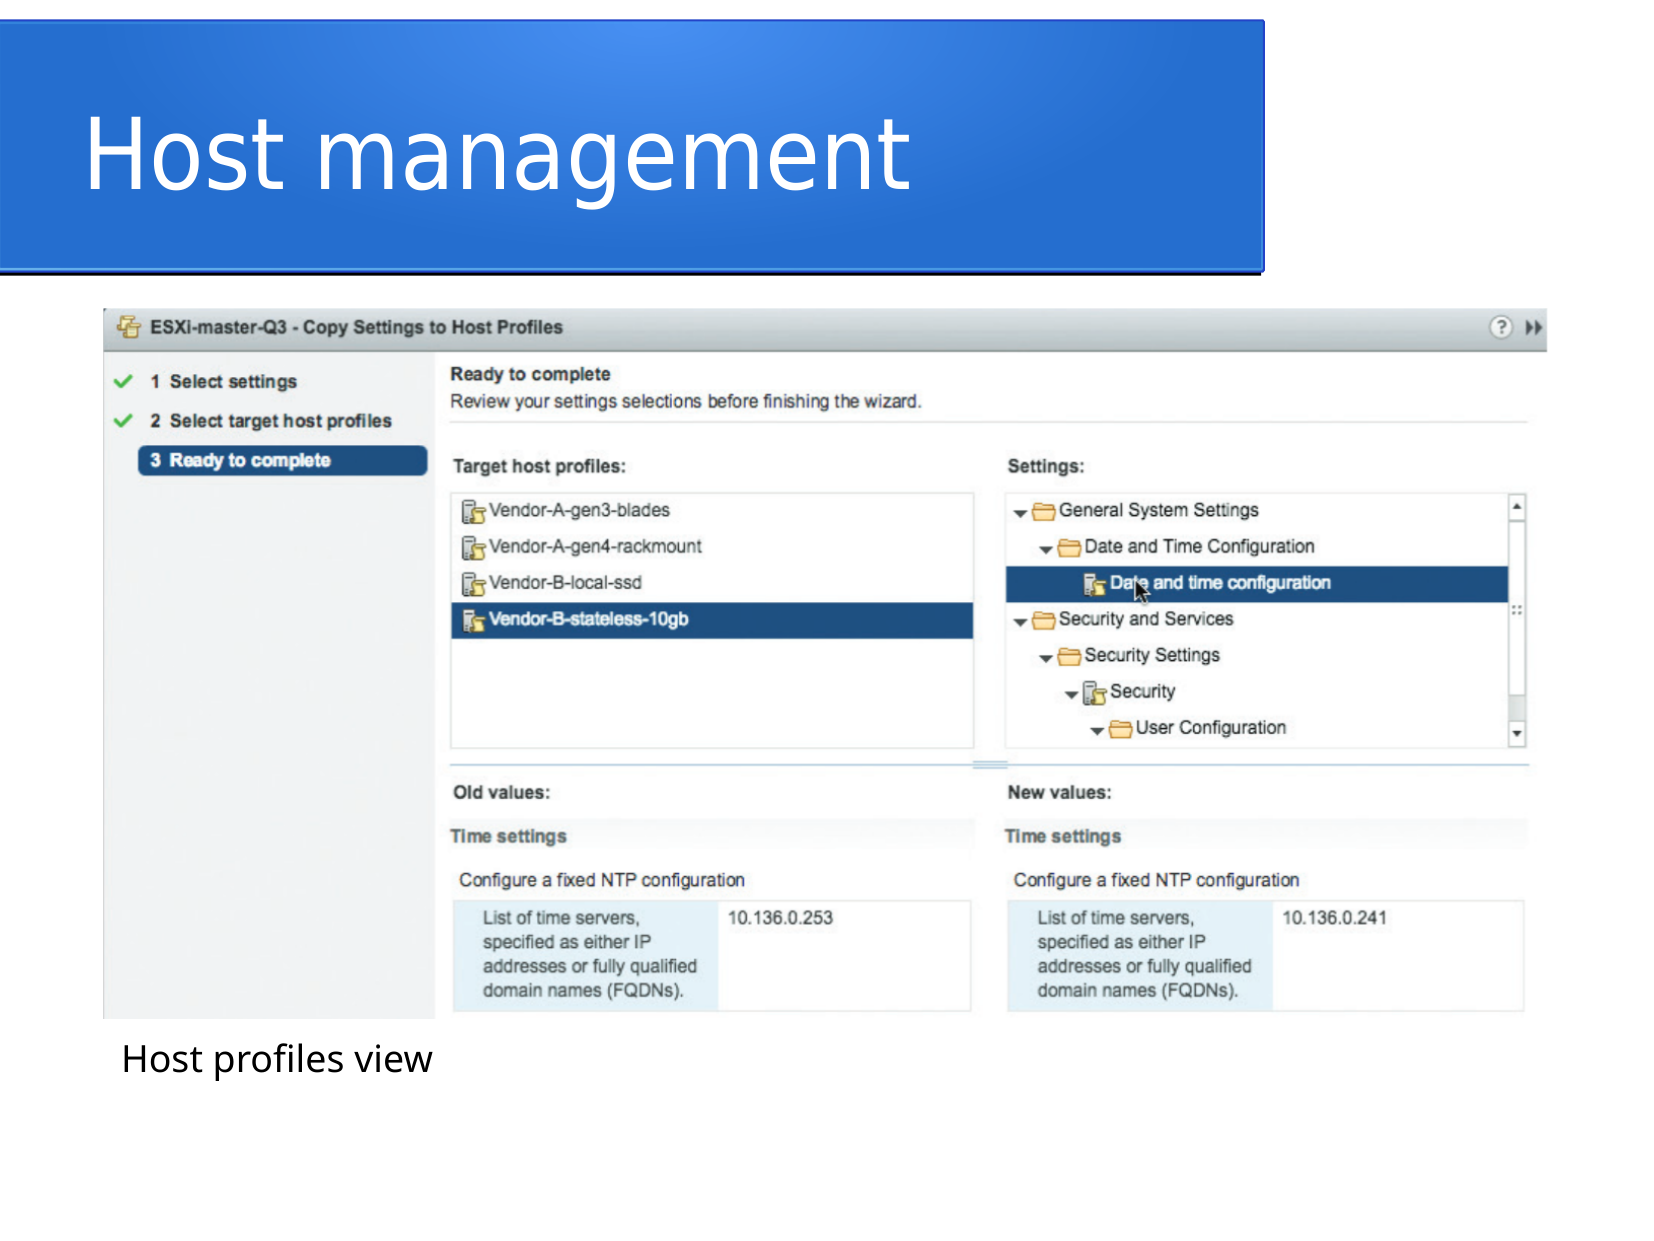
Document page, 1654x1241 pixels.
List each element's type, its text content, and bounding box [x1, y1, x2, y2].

picture [95, 299, 1558, 1019]
text_box Host profiles view [106, 1024, 519, 1087]
title Host management [82, 47, 1235, 252]
